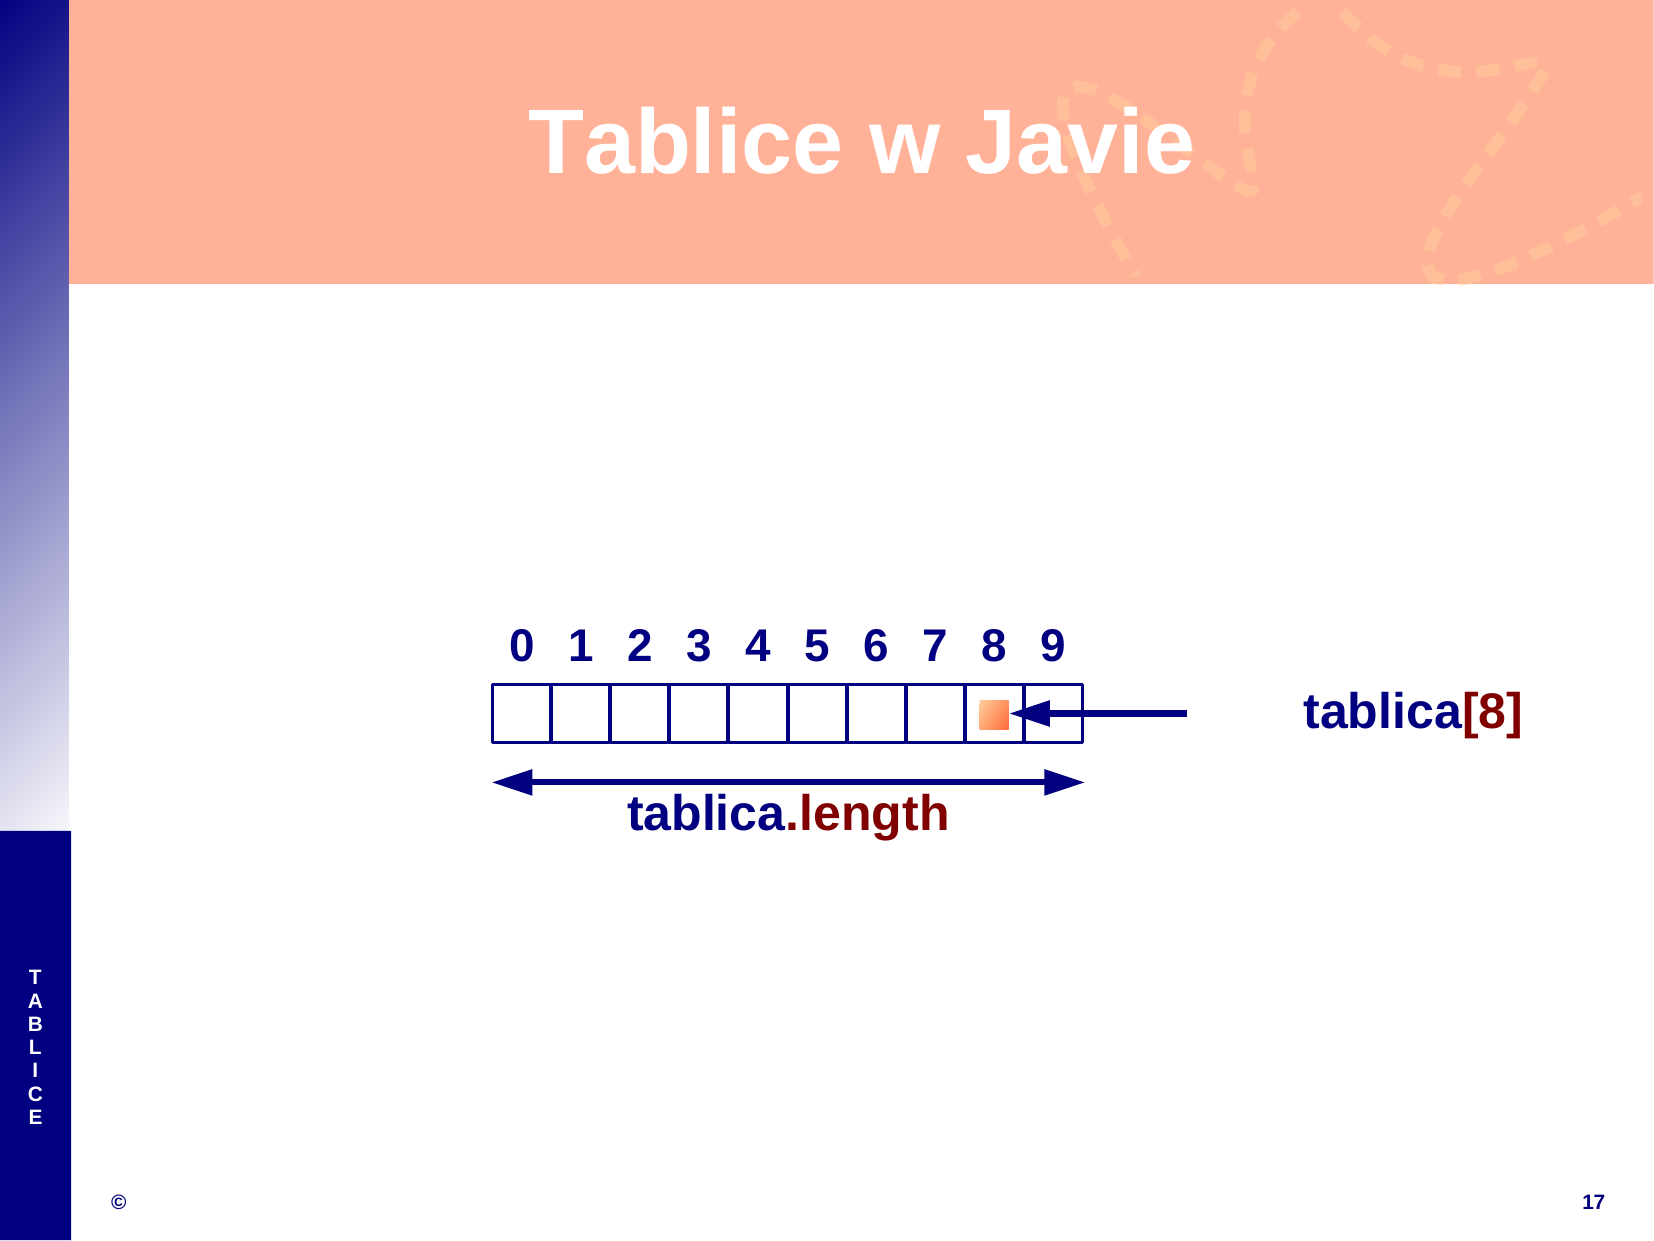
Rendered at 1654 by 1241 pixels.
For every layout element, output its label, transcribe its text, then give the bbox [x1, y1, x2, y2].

text_box 0 [492, 618, 552, 672]
text_box 7 [905, 619, 965, 672]
text_box tablica[8] [1178, 682, 1649, 740]
text_box T A B L I C E [0, 830, 71, 1241]
text_box [979, 700, 1009, 730]
text_box 3 [669, 619, 728, 672]
text_box 6 [846, 619, 905, 672]
text_box 4 [728, 619, 787, 672]
text_box 5 [787, 619, 846, 672]
text_box 9 [1024, 619, 1084, 672]
text_box 1 [551, 619, 610, 672]
text_box 8 [965, 619, 1024, 672]
title Tablice w Javie [70, 37, 1654, 246]
text_box 2 [610, 619, 669, 672]
